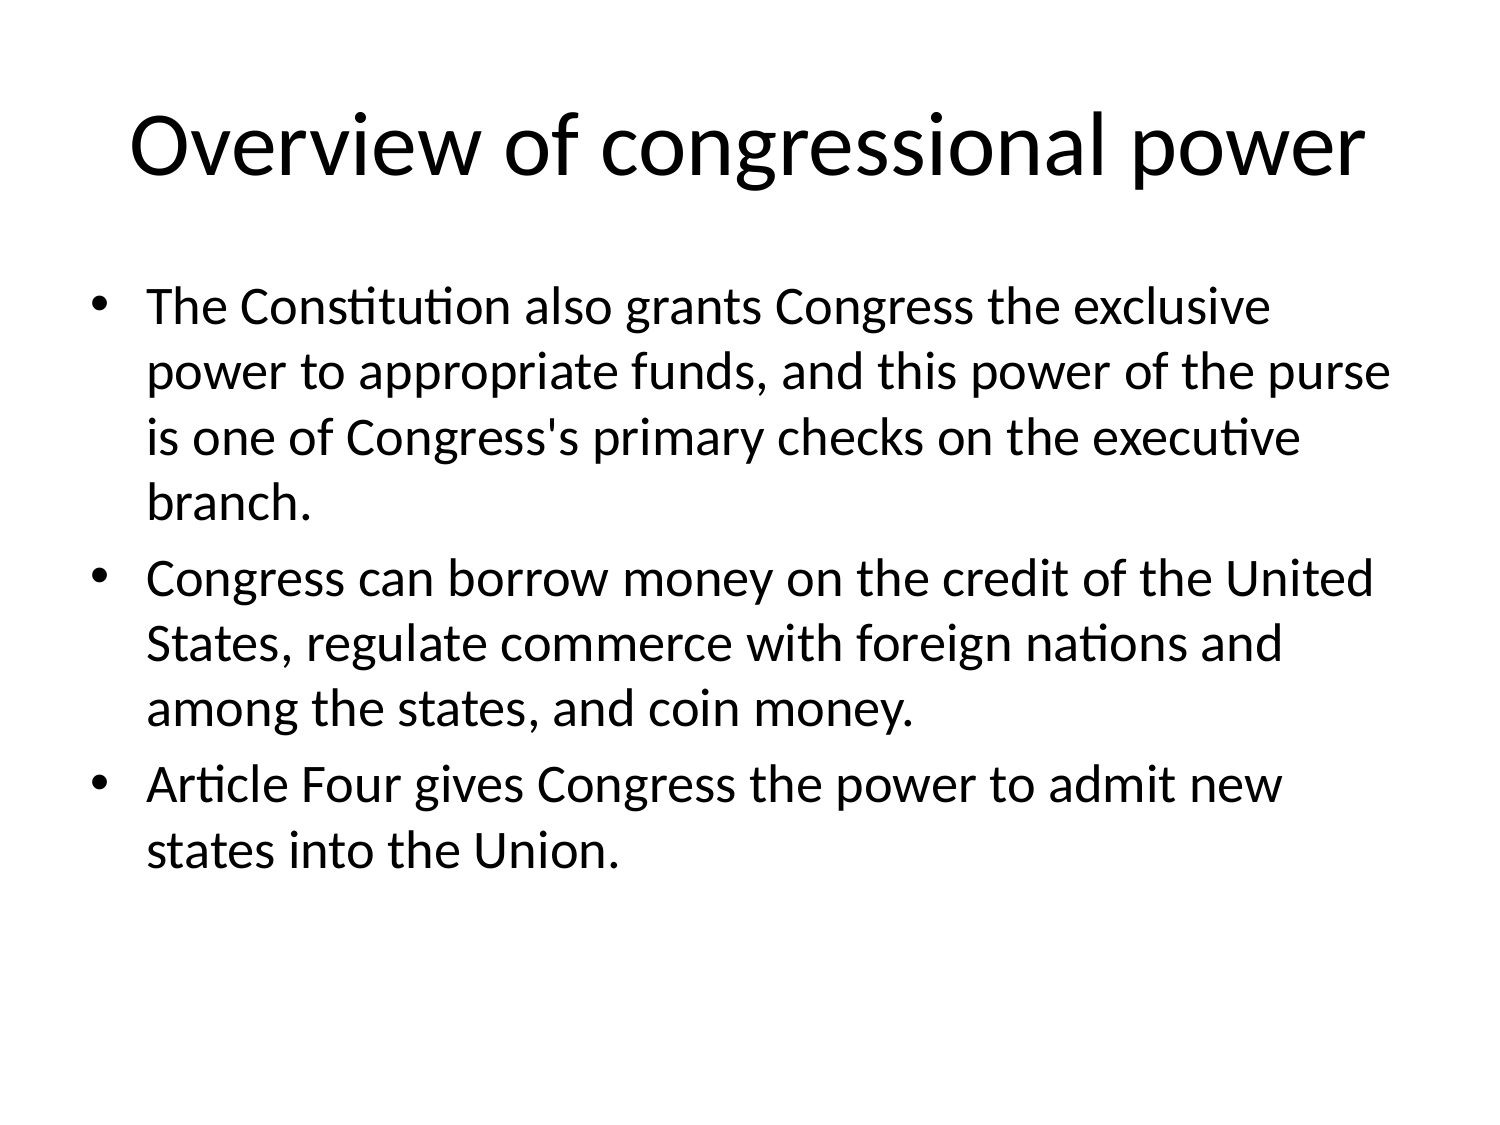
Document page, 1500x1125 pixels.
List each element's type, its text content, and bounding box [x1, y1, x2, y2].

list The Constitution also grants Congress the exclusive power to appropriate funds, and this power of the purse is one of Congress's primary checks on the executive branch. Congress can borrow money on the credit of the United States, regulate commerce with foreign nations and among the states, and coin money. Article Four gives Congress the power to admit new states into the Union. [75, 262, 1425, 1005]
title Overview of congressional power [75, 45, 1425, 233]
